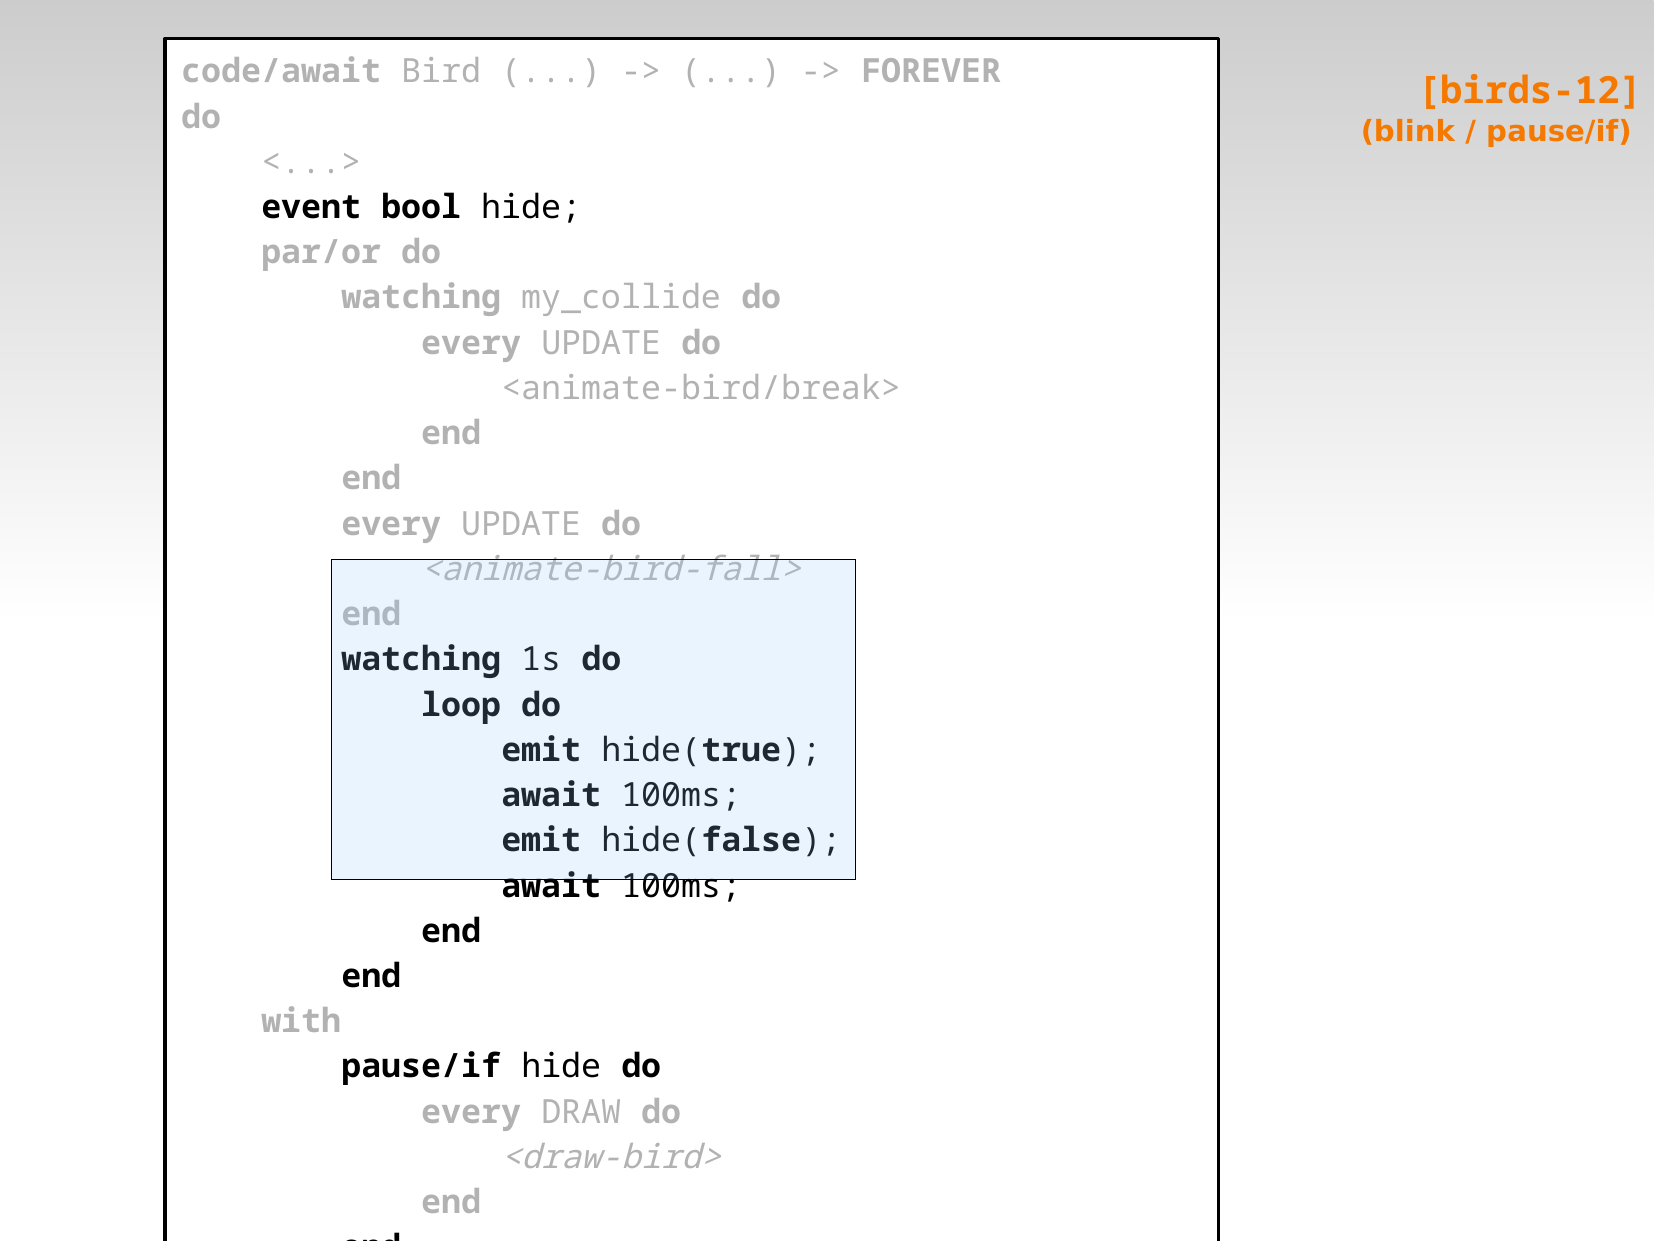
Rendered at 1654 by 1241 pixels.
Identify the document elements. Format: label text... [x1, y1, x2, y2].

title [birds-12] (blink / pause/if) [154, 2, 1643, 210]
text_box [331, 559, 856, 880]
text_box code/await Bird (...) -> (...) -> FOREVER do <...> event bool hide; par/or do watching my_collide do every UPDATE do <animate-bird/break> end end every UPDATE do <animate-bird-fall> end watching 1s do loop do emit hide(true); await 100ms; emit hide(false); await 100ms; end end with pause/if hide do every DRAW do <draw-bird> end end end end [165, 210, 1219, 1205]
